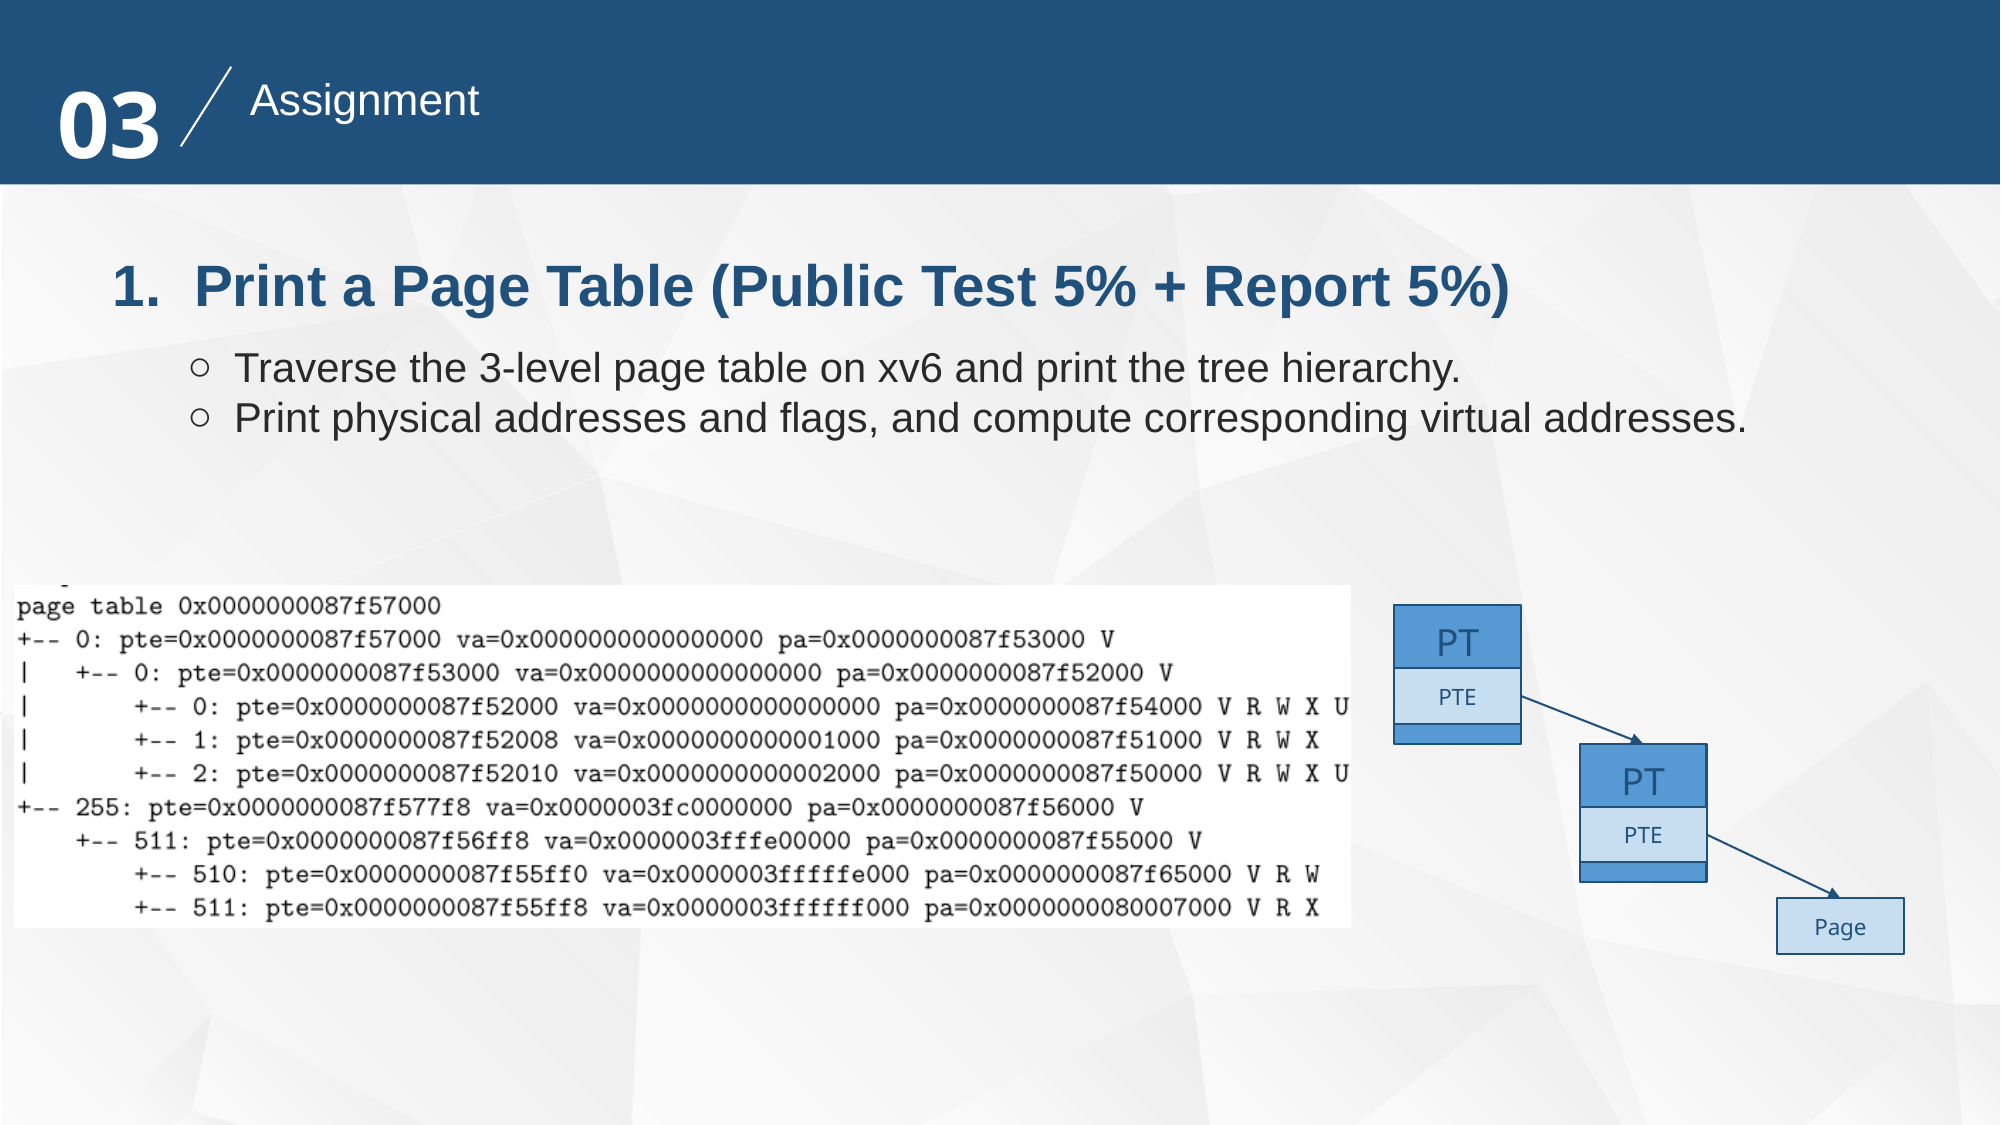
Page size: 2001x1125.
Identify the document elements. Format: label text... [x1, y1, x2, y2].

text_box PTE [1393, 668, 1522, 724]
text_box PTE [1579, 806, 1707, 863]
text_box PT [1579, 863, 1707, 883]
list Assignment [235, 57, 989, 139]
text_box Traverse the 3-level page table on xv6 and print the tree hierarchy. Print physical addresses and flags, and compute corresponding virtual addresses. [98, 326, 1930, 456]
list 03 [43, 52, 185, 218]
text_box PT [1393, 605, 1521, 668]
picture [0, 0, 2001, 1125]
text_box PT [1393, 724, 1521, 744]
text_box PT [1579, 743, 1707, 806]
text_box Page [1777, 898, 1905, 954]
text_box 1. Print a Page Table (Public Test 5% + Report 5%) [98, 234, 1638, 333]
